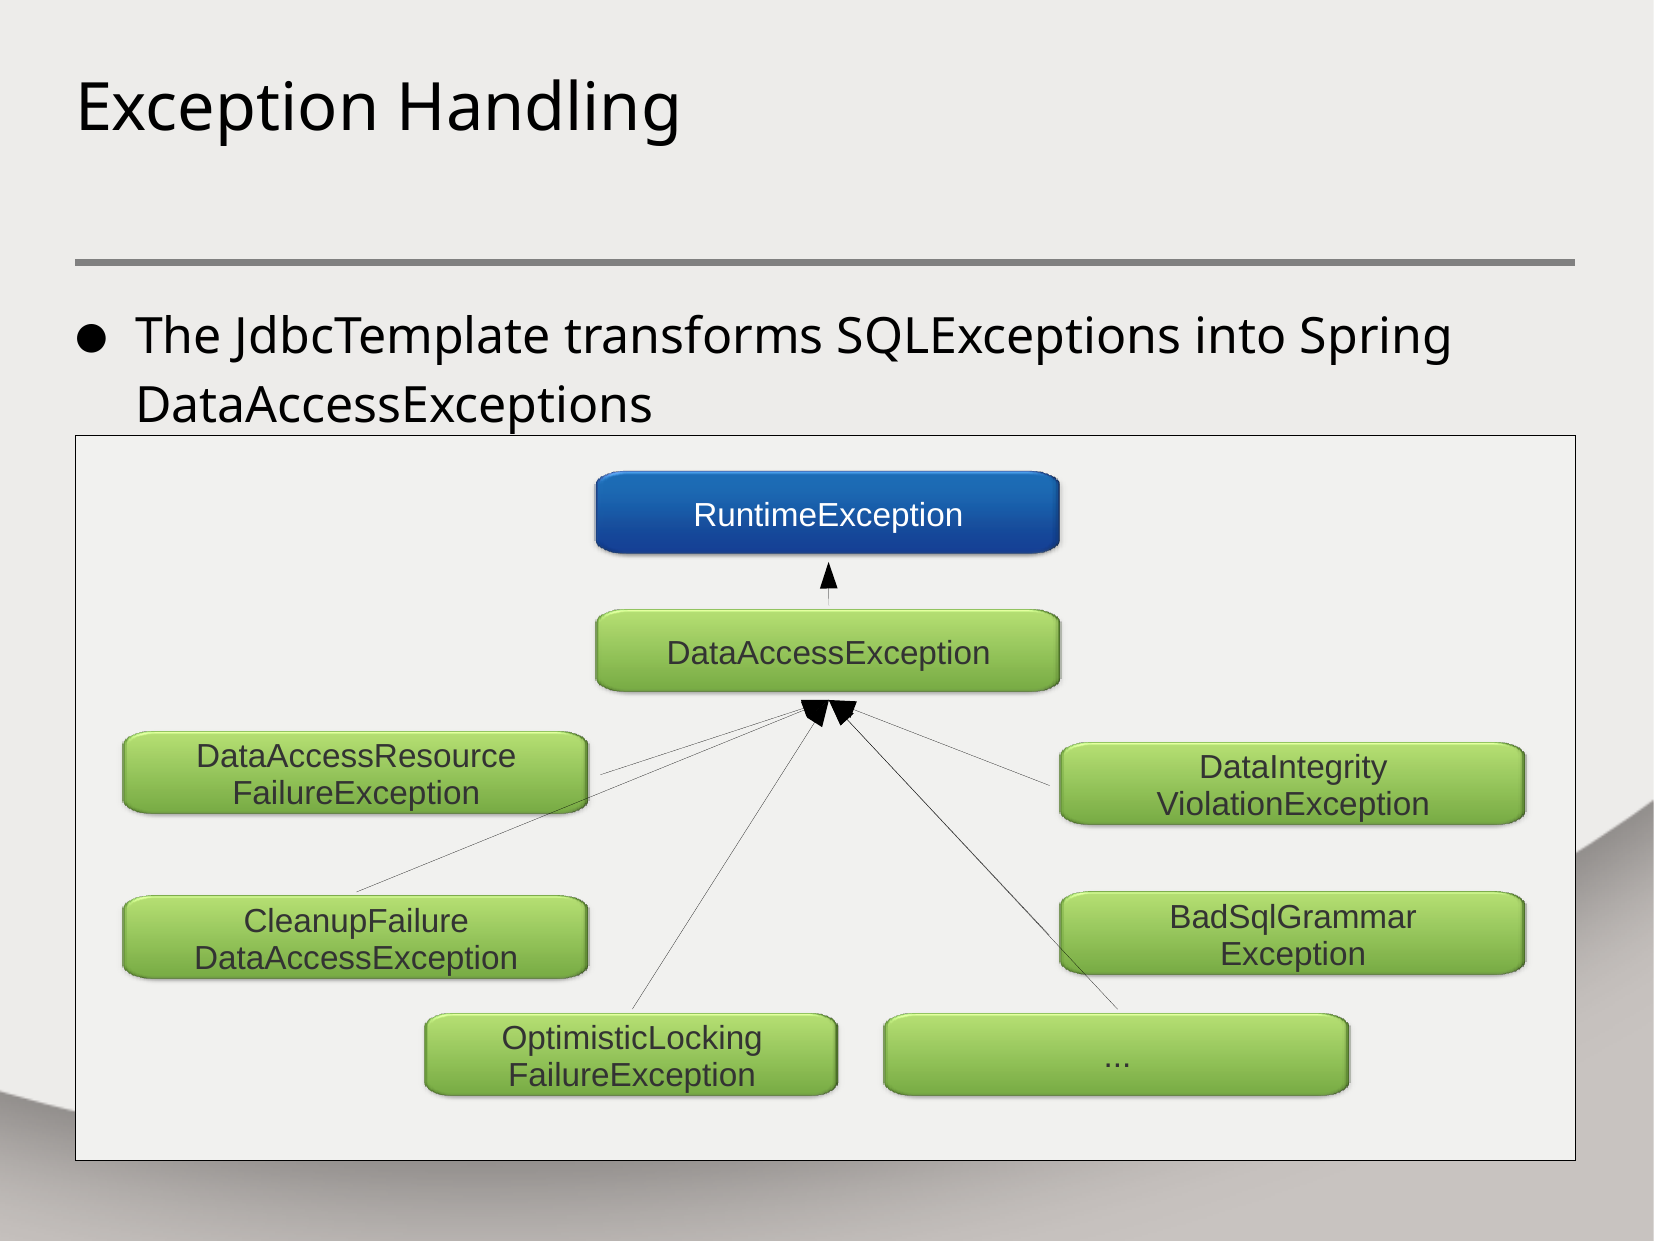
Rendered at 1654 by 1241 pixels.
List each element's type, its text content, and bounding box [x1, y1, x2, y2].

title Exception Handling [75, 75, 1576, 226]
picture [0, 0, 1654, 1241]
text_box [75, 435, 1576, 1161]
list The JdbcTemplate transforms SQLExceptions into Spring DataAccessExceptions [75, 300, 1576, 435]
